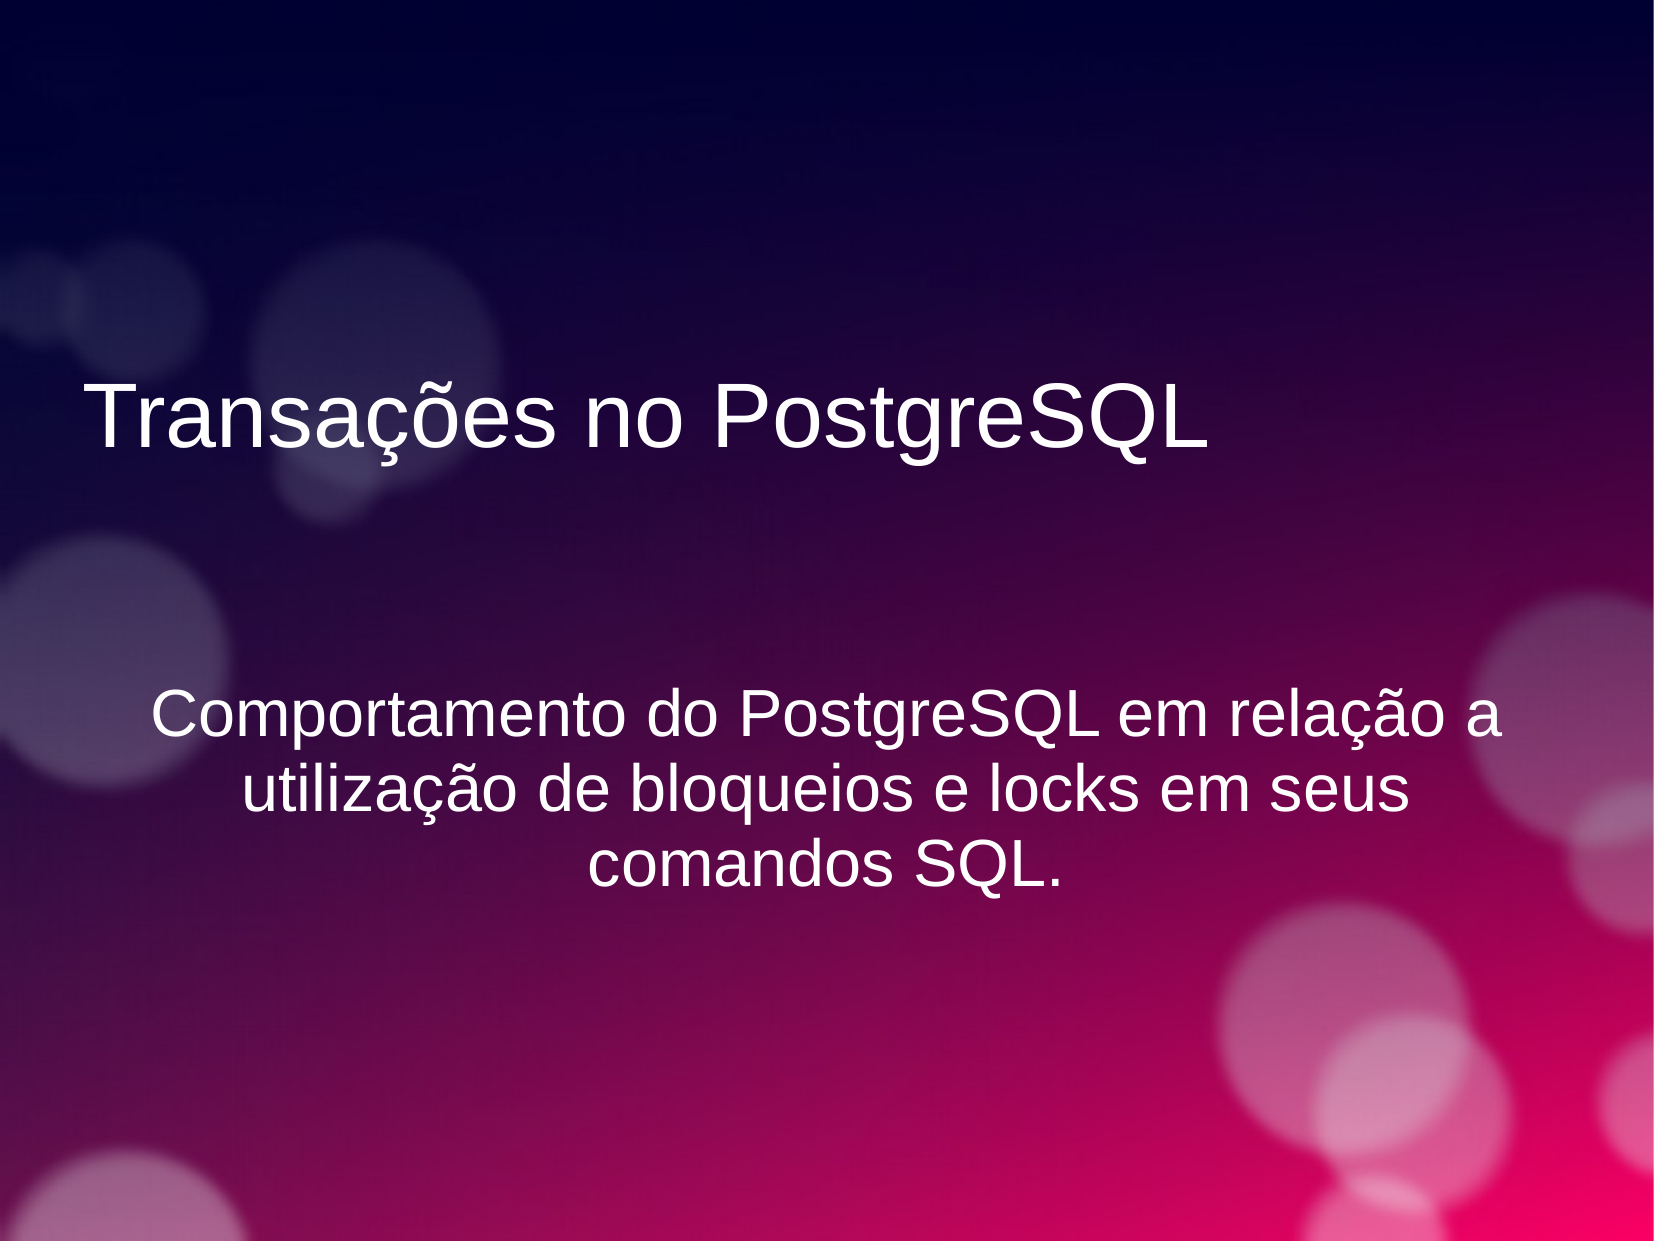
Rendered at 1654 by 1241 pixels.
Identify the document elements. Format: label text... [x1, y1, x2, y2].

subtitle Comportamento do PostgreSQL em relação a utilização de bloqueios e locks em seus comandos SQL. [82, 566, 1571, 1010]
title Transações no PostgreSQL [82, 312, 1571, 520]
picture [0, 0, 1654, 1241]
